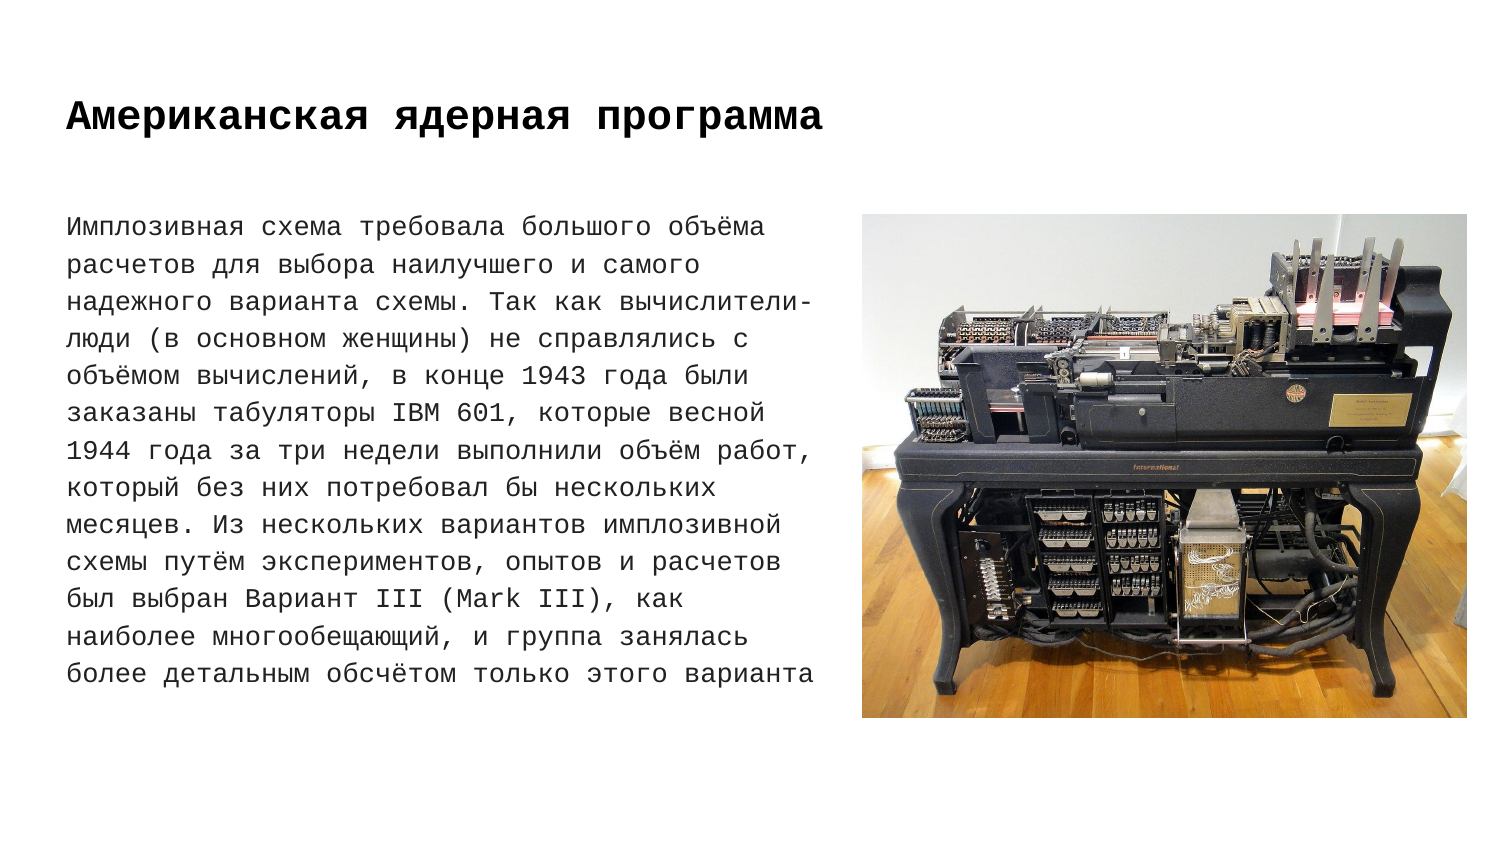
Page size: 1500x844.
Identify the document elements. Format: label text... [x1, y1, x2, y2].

list Имплозивная схема требовала большого объёма расчетов для выбора наилучшего и самого надежного варианта схемы. Так как вычислители-люди (в основном женщины) не справлялись с объёмом вычислений, в конце 1943 года были заказаны табуляторы IBM 601, которые весной 1944 года за три недели выполнили объём работ, который без них потребовал бы нескольких месяцев. Из нескольких вариантов имплозивной схемы путём экспериментов, опытов и расчетов был выбран Вариант III (Mark III), как наиболее многообещающий, и группа занялась более детальным обсчётом только этого варианта [51, 189, 834, 804]
picture [862, 214, 1467, 718]
title Американская ядерная программа [51, 72, 1449, 167]
